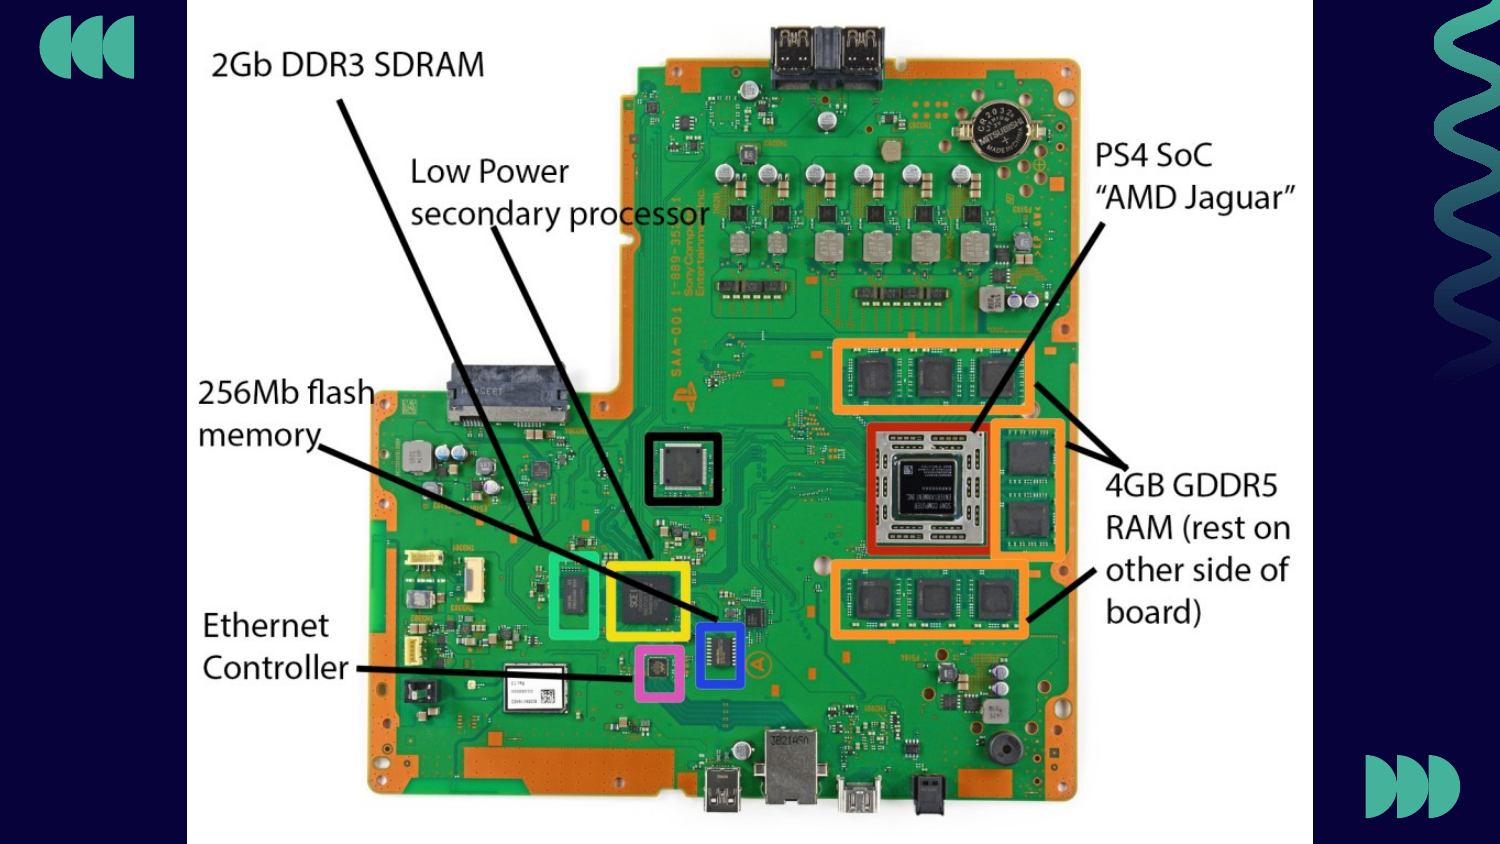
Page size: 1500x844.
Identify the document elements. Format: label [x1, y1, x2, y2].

picture [187, 0, 1313, 844]
